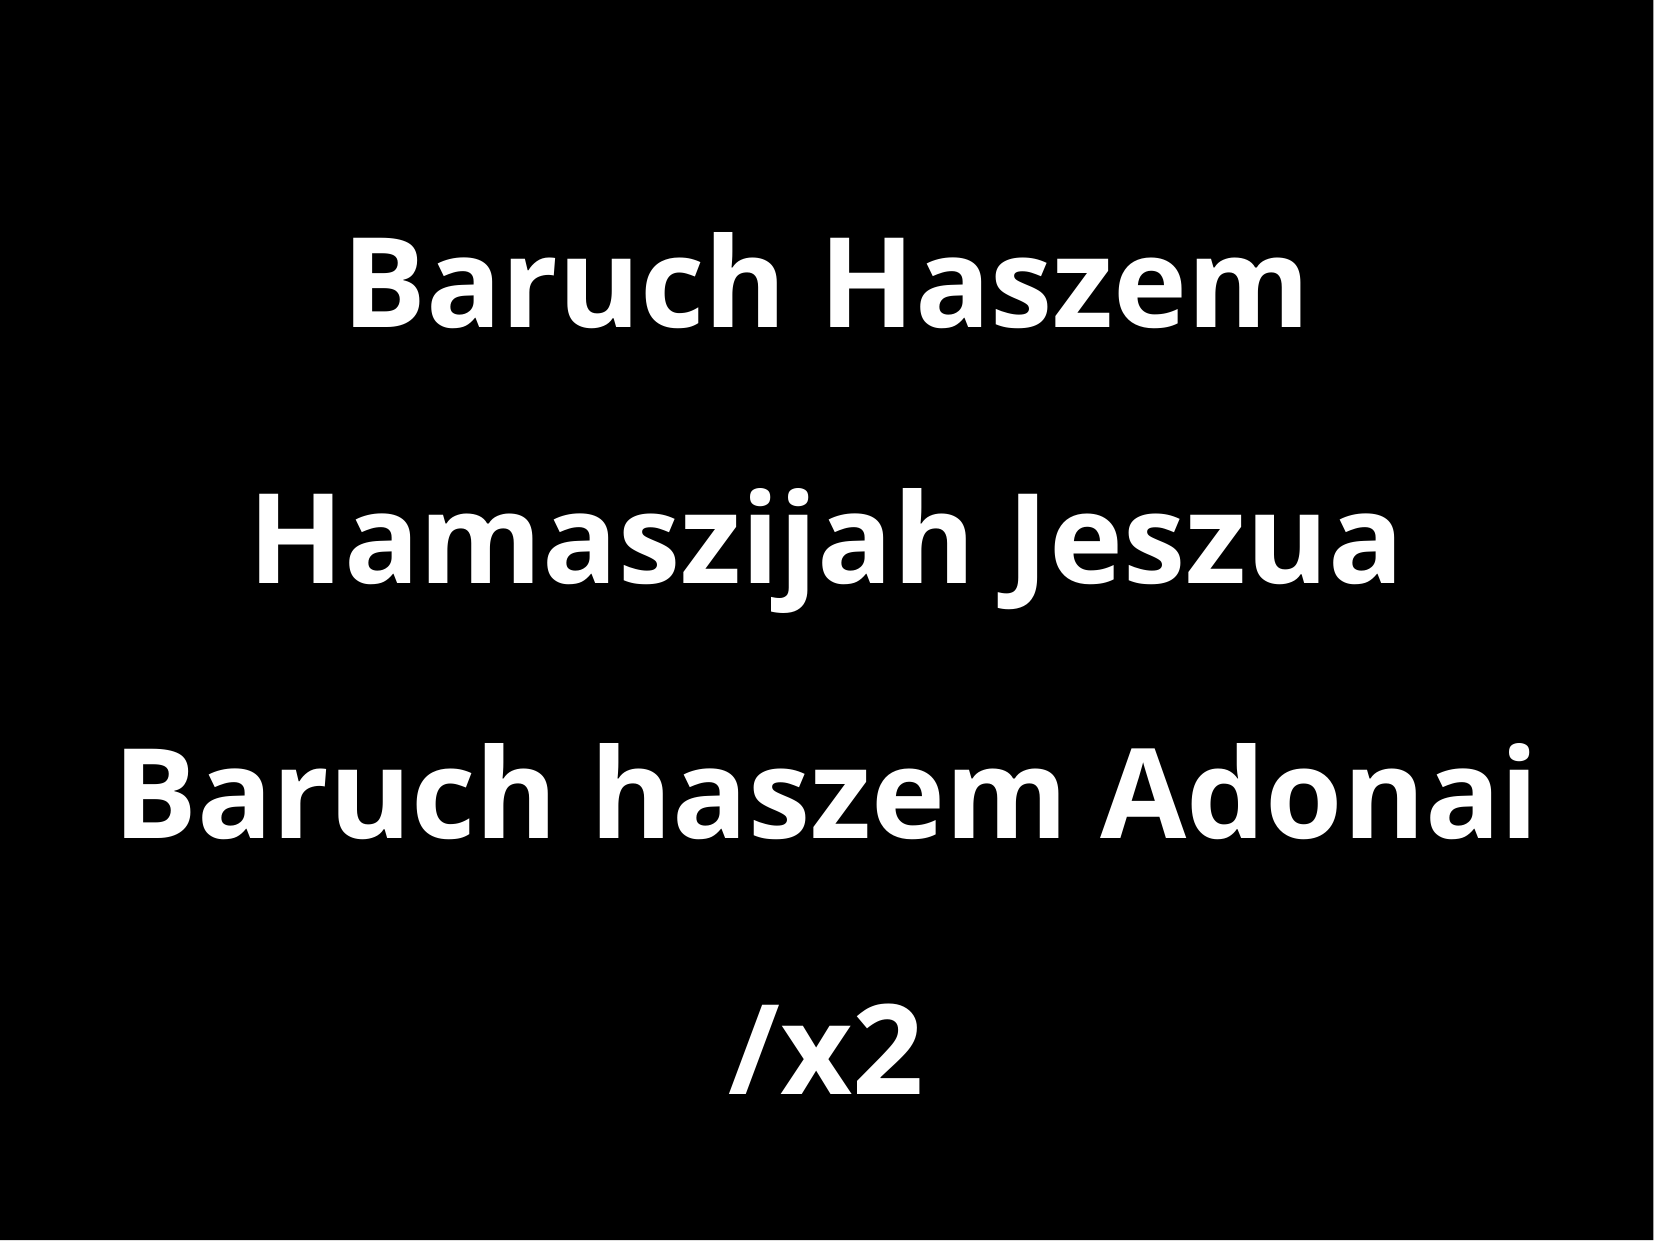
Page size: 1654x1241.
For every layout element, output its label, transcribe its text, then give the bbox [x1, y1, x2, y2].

title Baruch Haszem Hamaszijah Jeszua Baruch haszem Adonai /x2 [0, 0, 1654, 1241]
